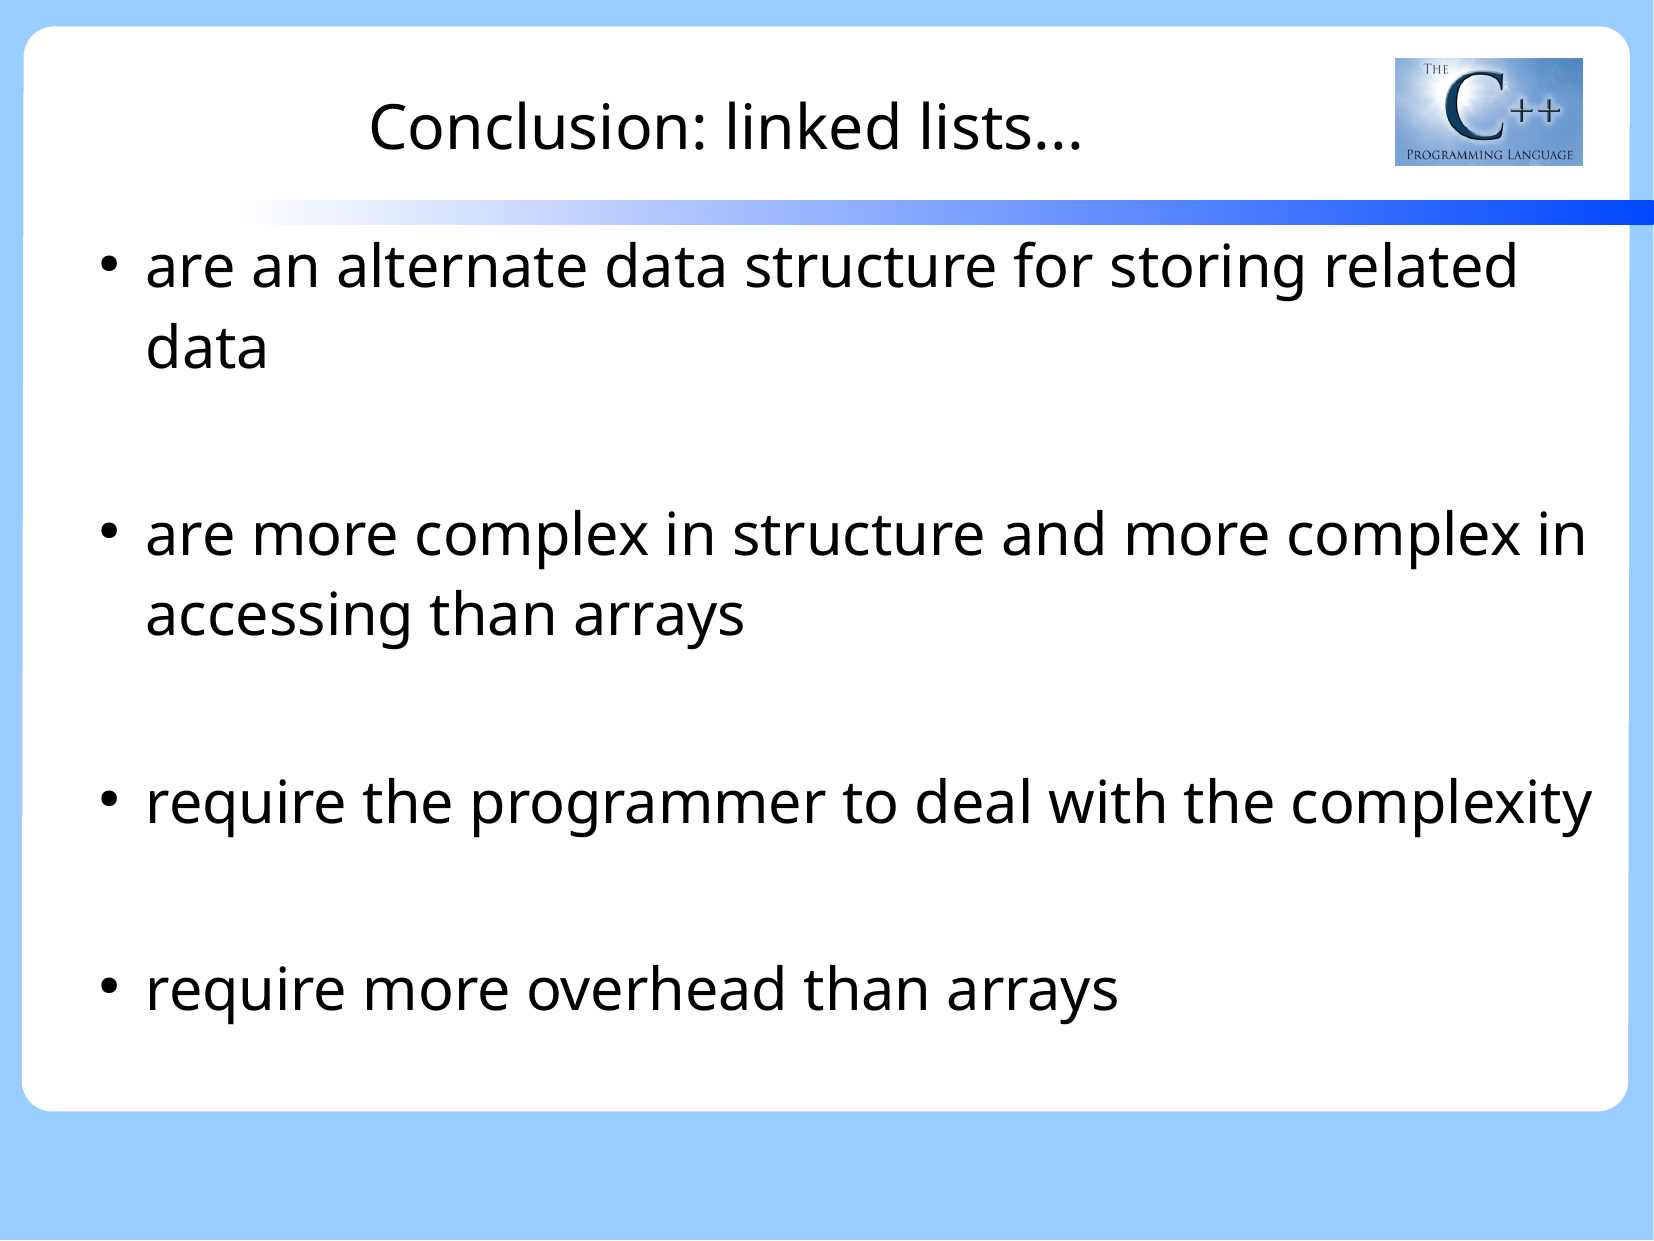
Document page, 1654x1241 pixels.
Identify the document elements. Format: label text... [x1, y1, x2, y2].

list are an alternate data structure for storing related data are more complex in structure and more complex in accessing than arrays require the programmer to deal with the complexity require more overhead than arrays [82, 224, 1607, 1087]
picture [1395, 58, 1583, 166]
title Conclusion: linked lists... [82, 49, 1371, 201]
